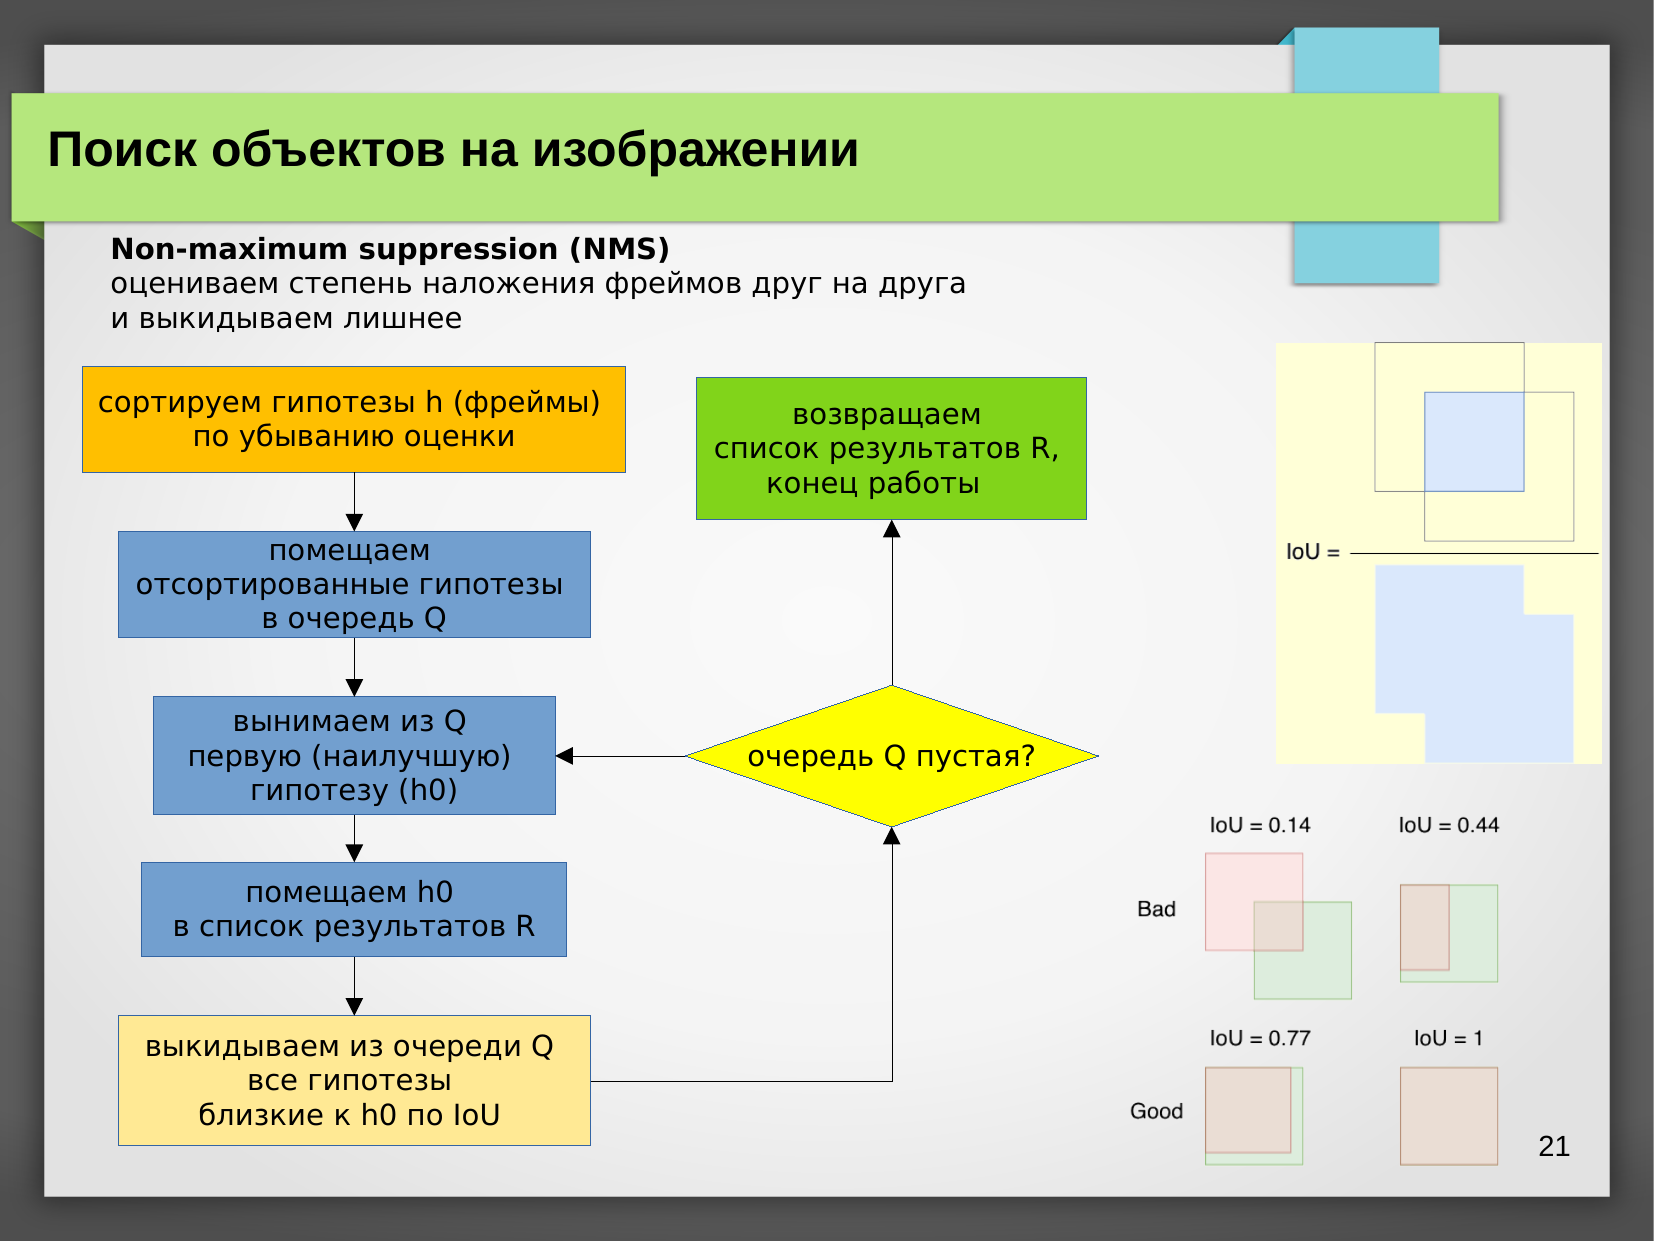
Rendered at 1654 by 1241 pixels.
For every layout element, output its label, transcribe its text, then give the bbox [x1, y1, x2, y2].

text_box помещаем h0 в список результатов R [141, 862, 567, 957]
text_box очередь Q пустая? [685, 685, 1099, 827]
text_box сортируем гипотезы h (фреймы) по убыванию оценки [82, 366, 626, 473]
text_box возвращаем список результатов R, конец работы [696, 377, 1087, 520]
text_box Non-maximum suppression (NMS) оцениваем степень наложения фреймов друг на друга и выкидываем лишнее [95, 224, 1016, 343]
text_box помещаем отсортированные гипотезы в очередь Q [118, 531, 591, 638]
text_box выкидываем из очереди Q все гипотезы близкие к h0 по IoU [118, 1015, 591, 1146]
text_box вынимаем из Q первую (наилучшую) гипотезу (h0) [153, 696, 556, 815]
picture [0, 0, 1654, 1241]
title Поиск объектов на изображении [47, 120, 1004, 177]
